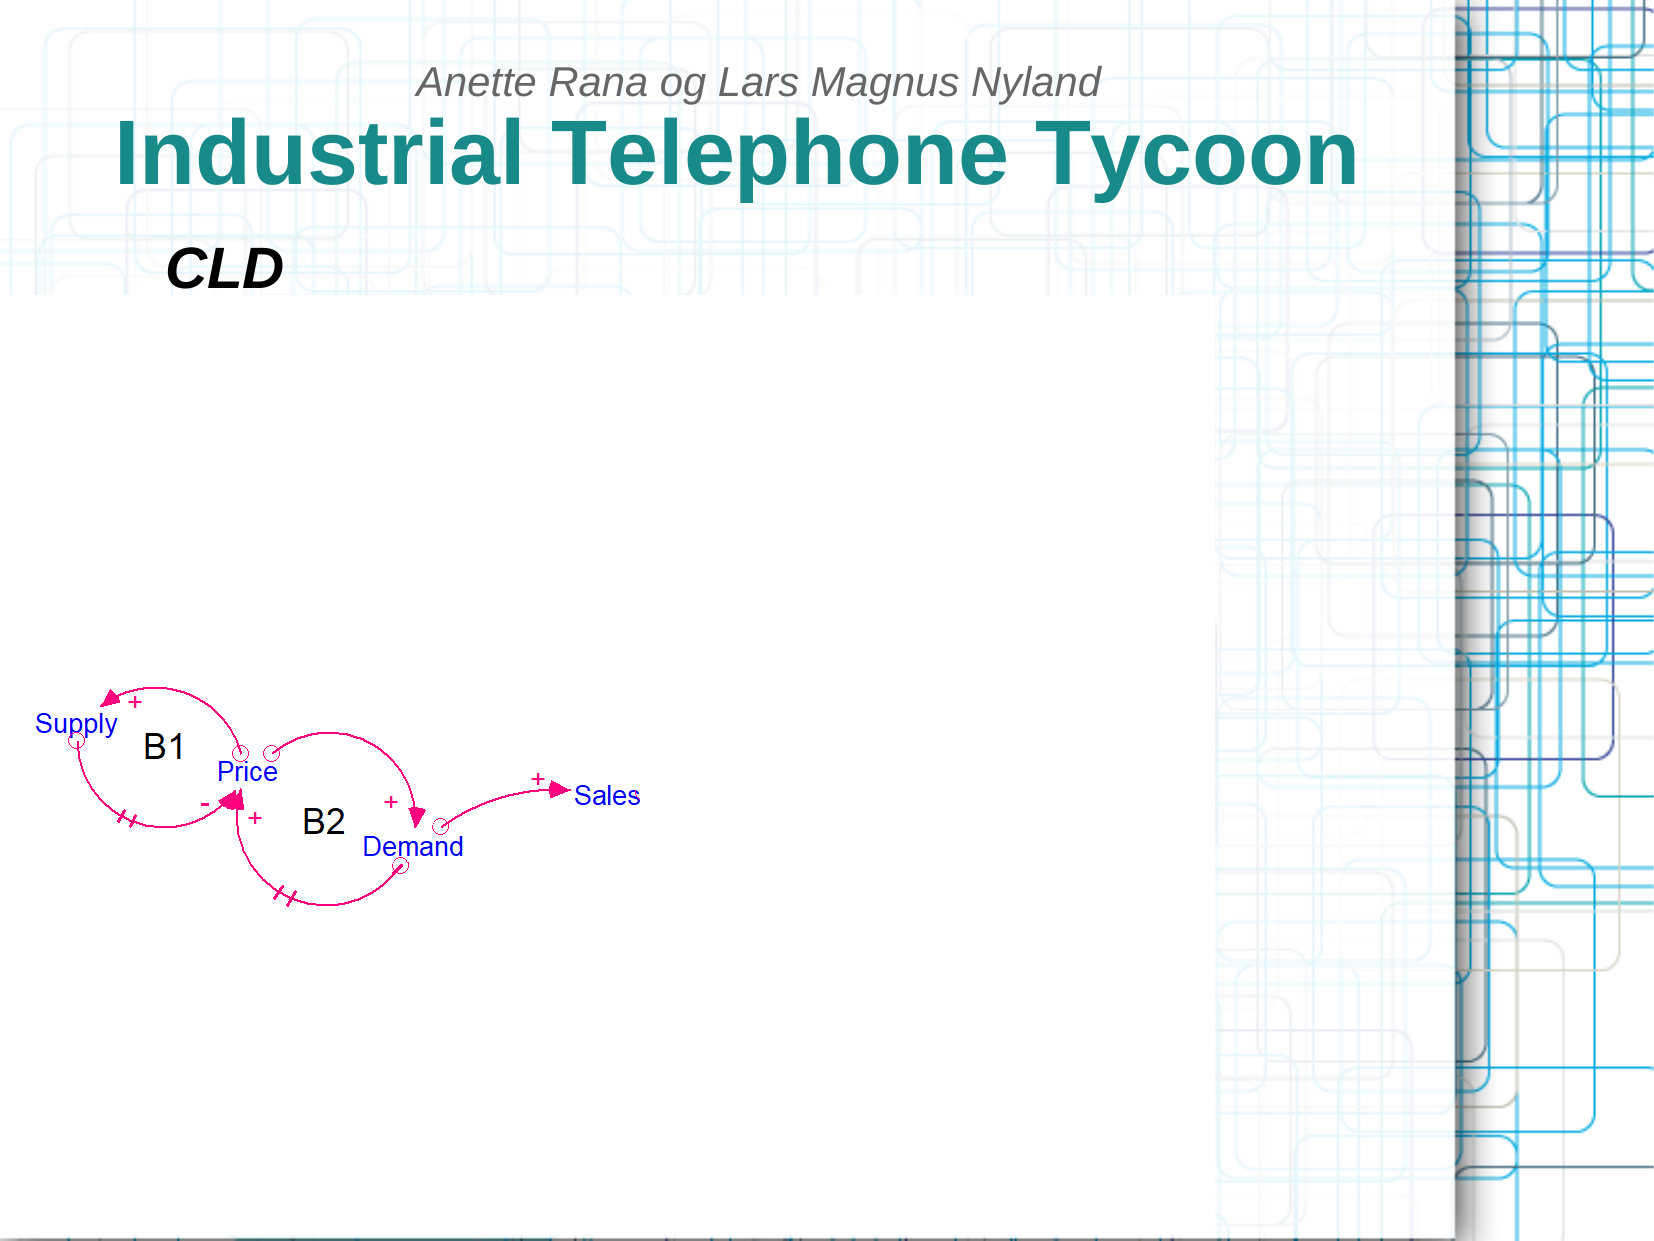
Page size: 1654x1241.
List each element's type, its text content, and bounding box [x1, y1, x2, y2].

title Industrial Telephone Tycoon [59, 56, 1418, 250]
picture [0, 0, 1654, 1241]
list Anette Rana og Lars Magnus Nyland [82, 58, 1418, 210]
list CLD [70, 236, 1406, 1205]
